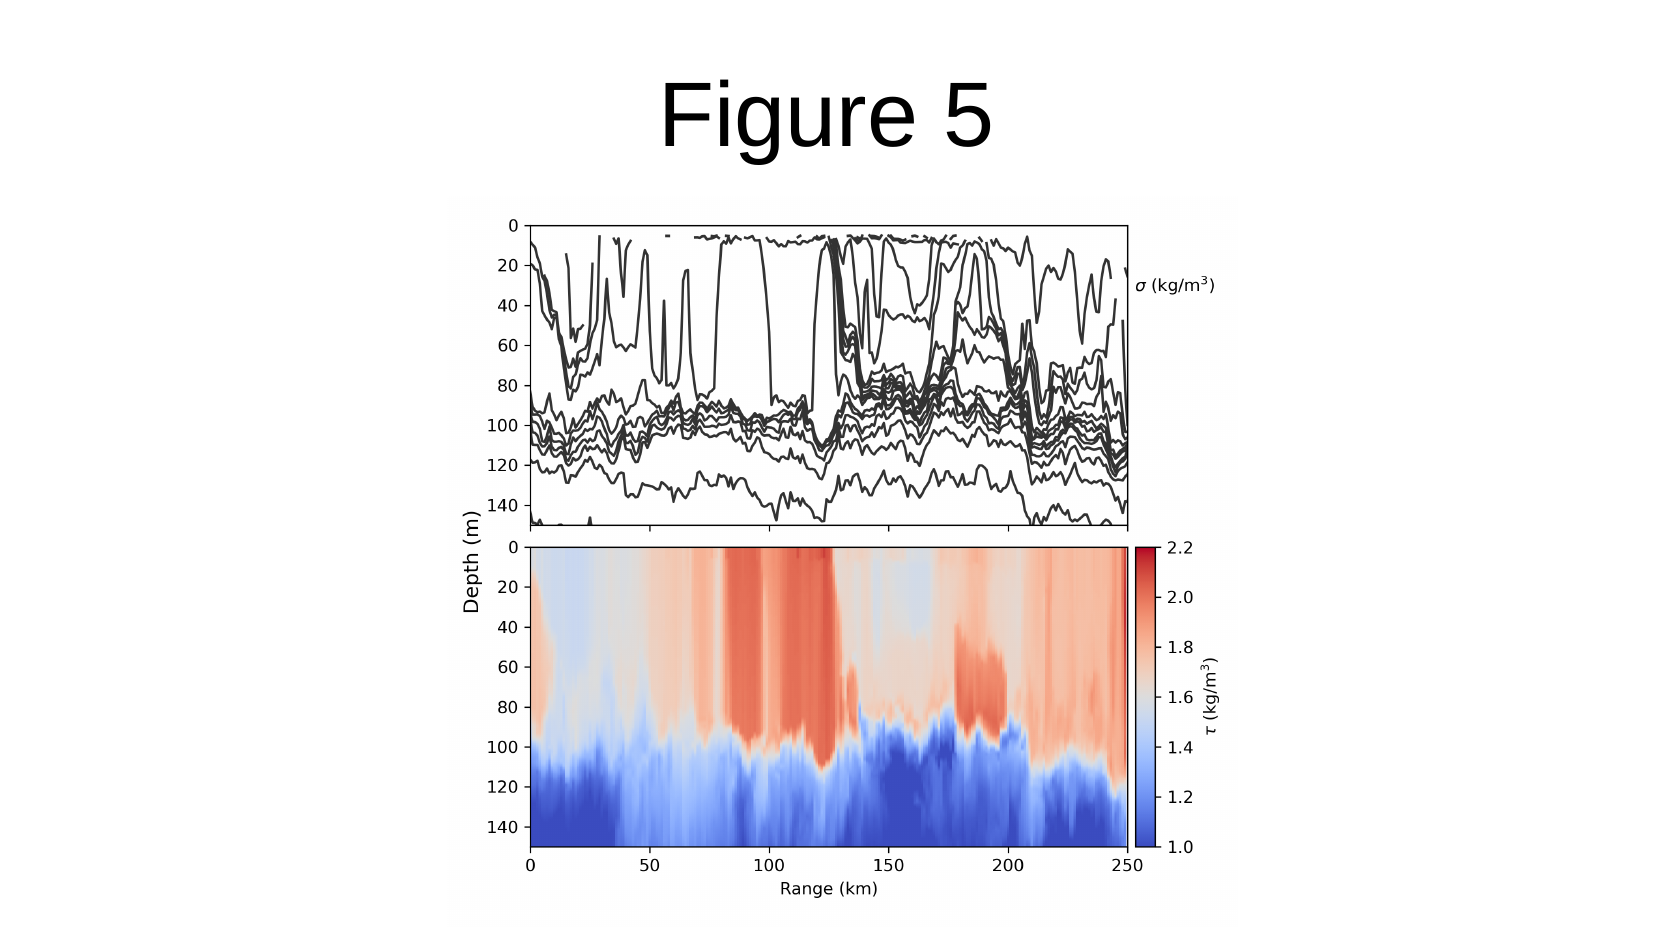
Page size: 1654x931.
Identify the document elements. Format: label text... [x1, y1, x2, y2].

picture [447, 196, 1238, 927]
title Figure 5 [82, 37, 1571, 193]
